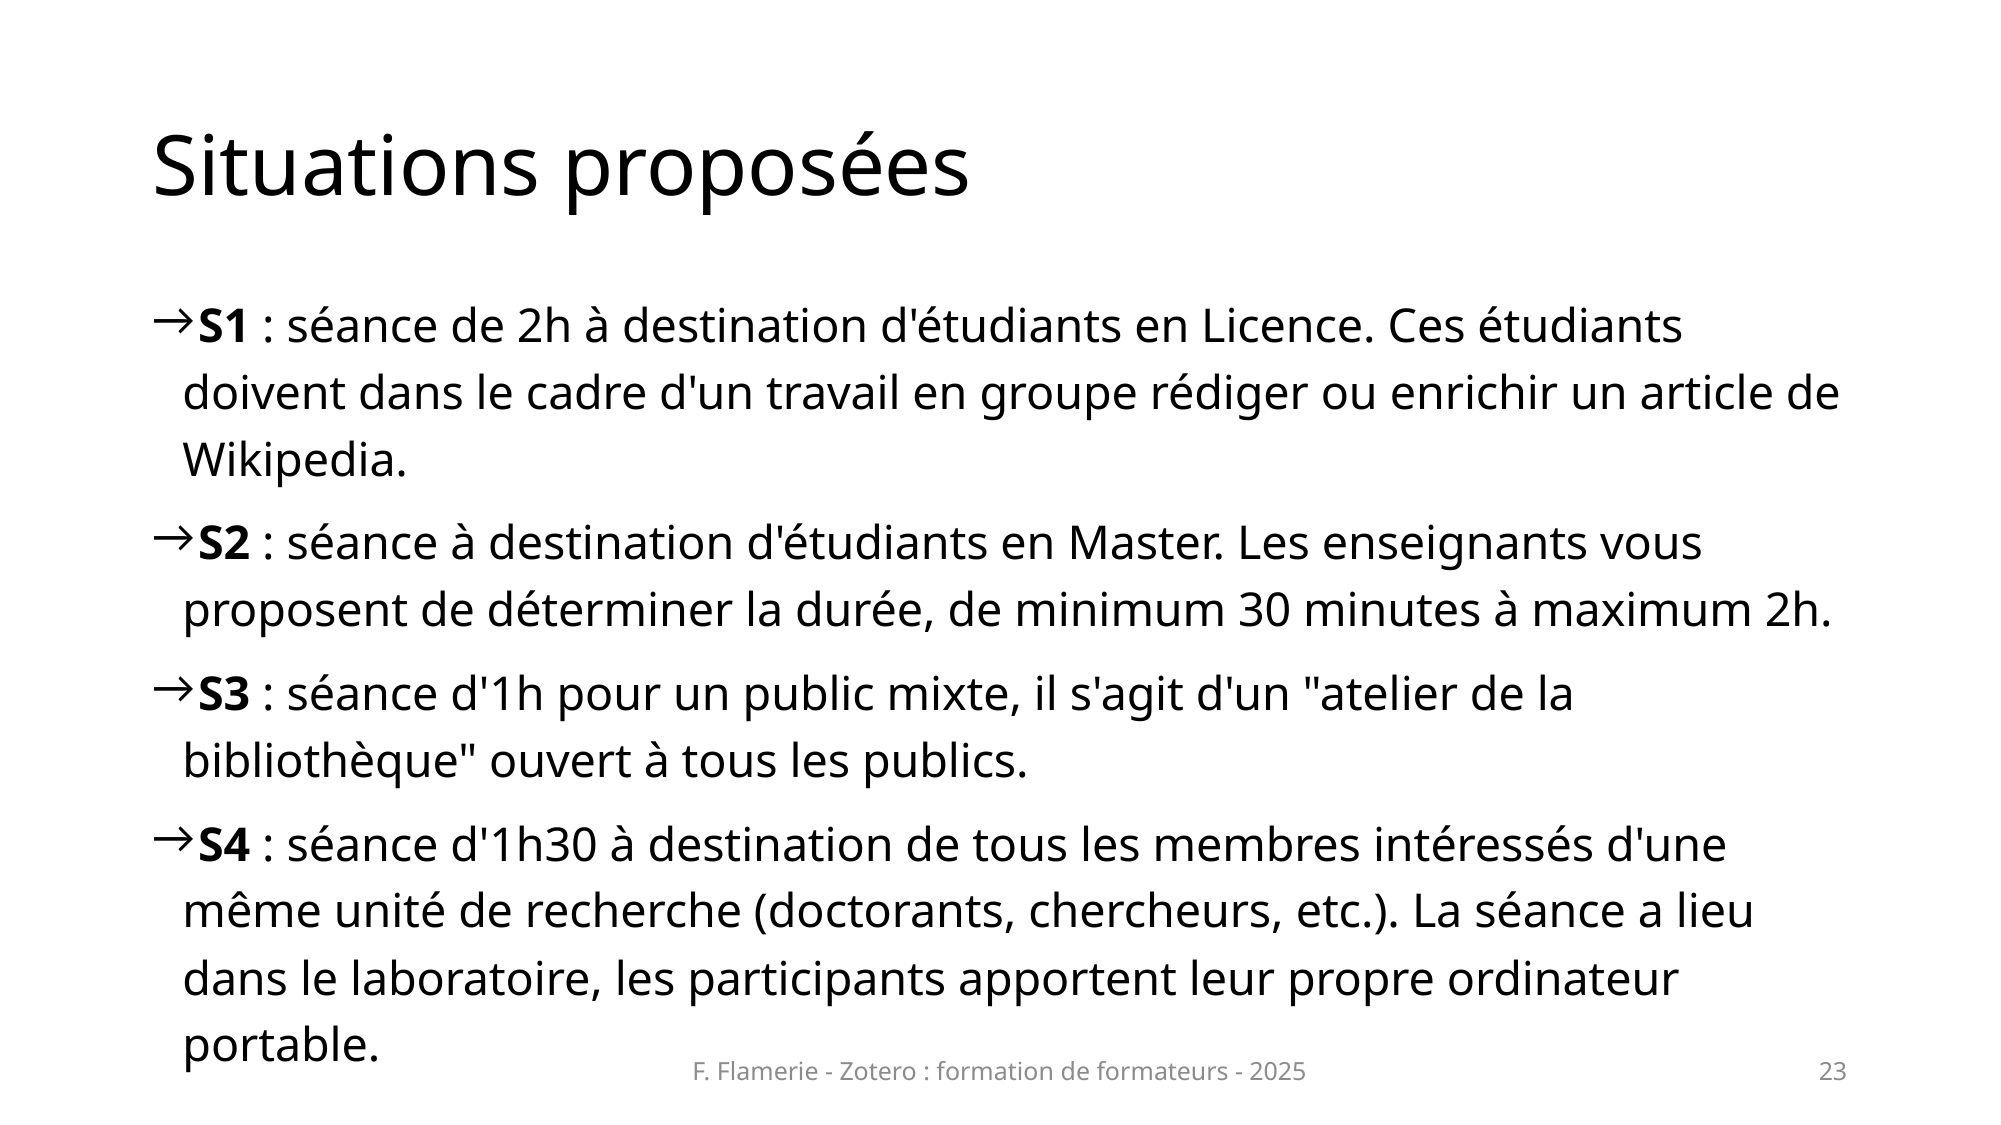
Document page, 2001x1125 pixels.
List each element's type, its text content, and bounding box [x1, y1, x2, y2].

list S1 : séance de 2h à destination d'étudiants en Licence. Ces étudiants doivent dans le cadre d'un travail en groupe rédiger ou enrichir un article de Wikipedia. S2 : séance à destination d'étudiants en Master. Les enseignants vous proposent de déterminer la durée, de minimum 30 minutes à maximum 2h. S3 : séance d'1h pour un public mixte, il s'agit d'un "atelier de la bibliothèque" ouvert à tous les publics. S4 : séance d'1h30 à destination de tous les membres intéressés d'une même unité de recherche (doctorants, chercheurs, etc.). La séance a lieu dans le laboratoire, les participants apportent leur propre ordinateur portable. [137, 277, 1863, 1125]
title Situations proposées [137, 59, 1863, 277]
